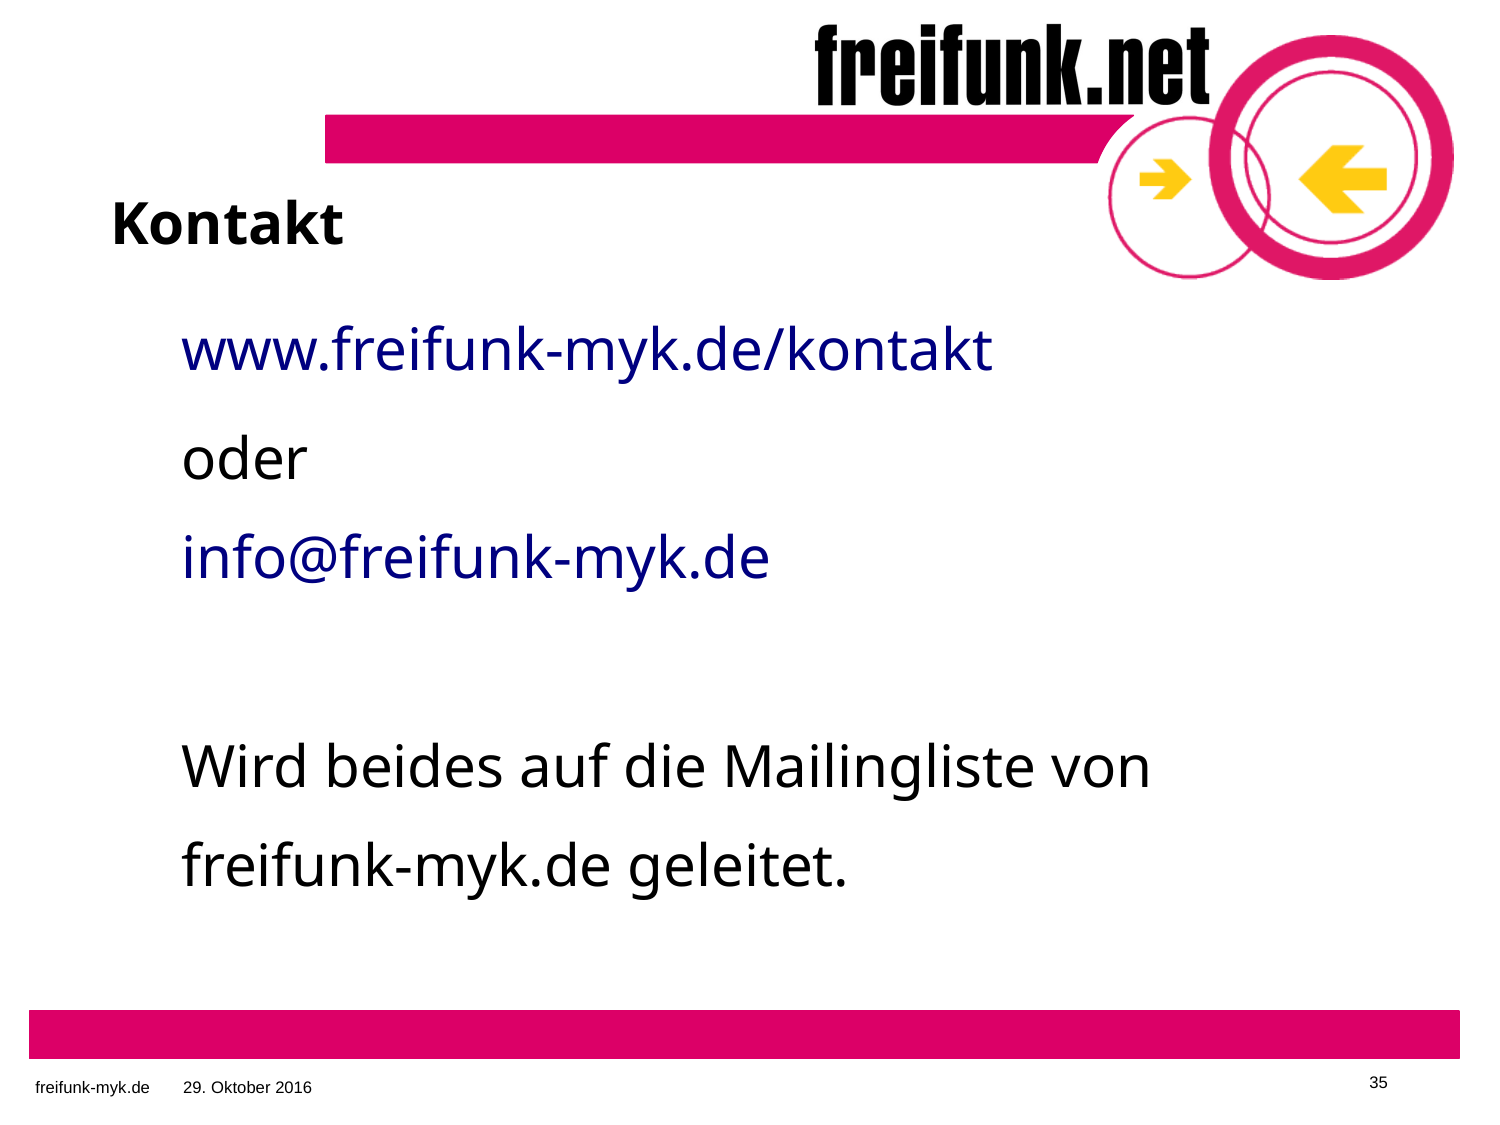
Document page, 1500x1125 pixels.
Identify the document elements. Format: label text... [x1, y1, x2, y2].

title Kontakt [110, 160, 1093, 282]
list www.freifunk-myk.de/kontakt oder info@freifunk-myk.de Wird beides auf die Mailingliste von freifunk-myk.de geleitet. [110, 312, 1392, 1000]
picture [816, 24, 1454, 280]
